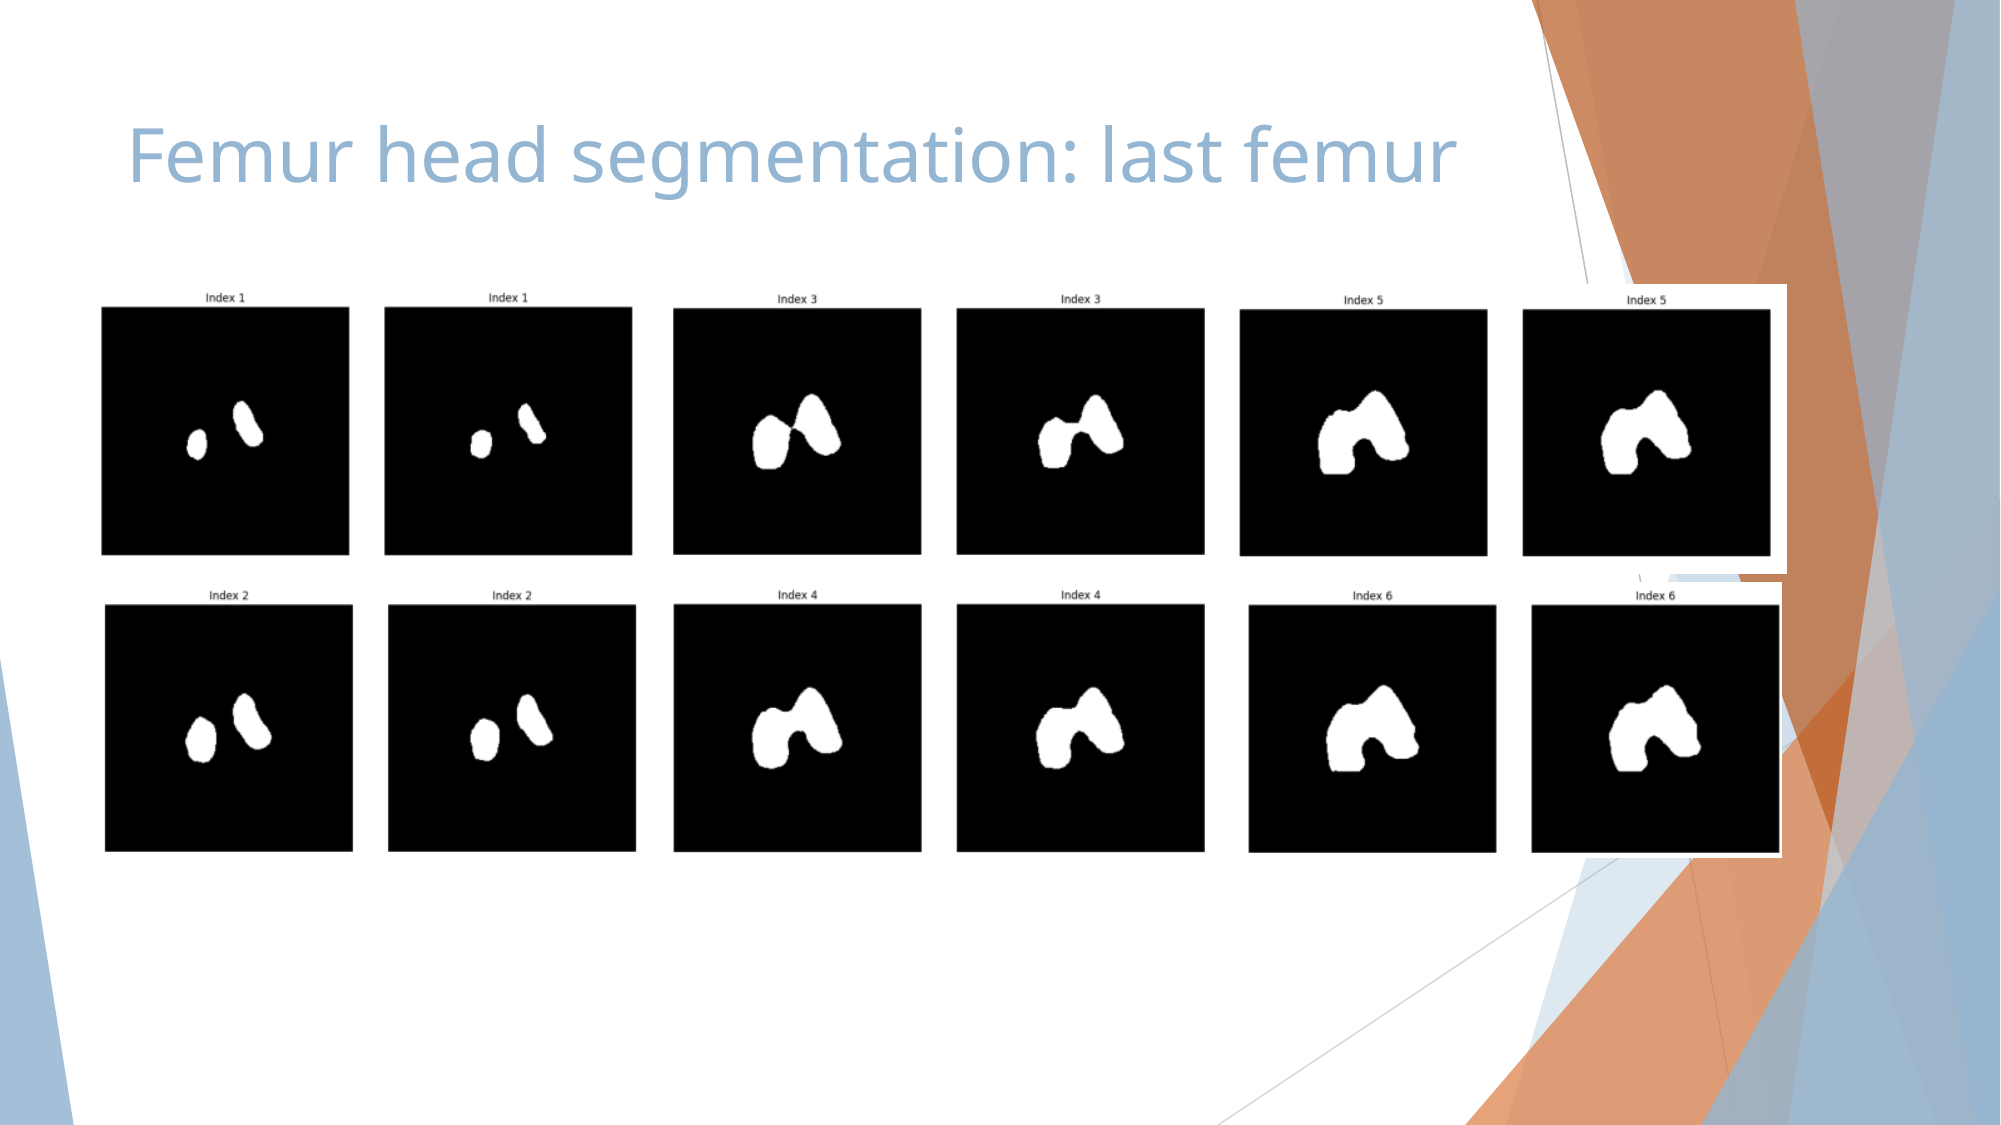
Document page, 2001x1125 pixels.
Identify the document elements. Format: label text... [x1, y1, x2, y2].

picture [670, 585, 1210, 856]
picture [1240, 582, 1782, 858]
picture [74, 285, 640, 563]
picture [1221, 285, 1787, 574]
picture [80, 578, 640, 862]
title Femur head segmentation: last femur [111, 99, 1522, 317]
picture [667, 288, 1210, 560]
